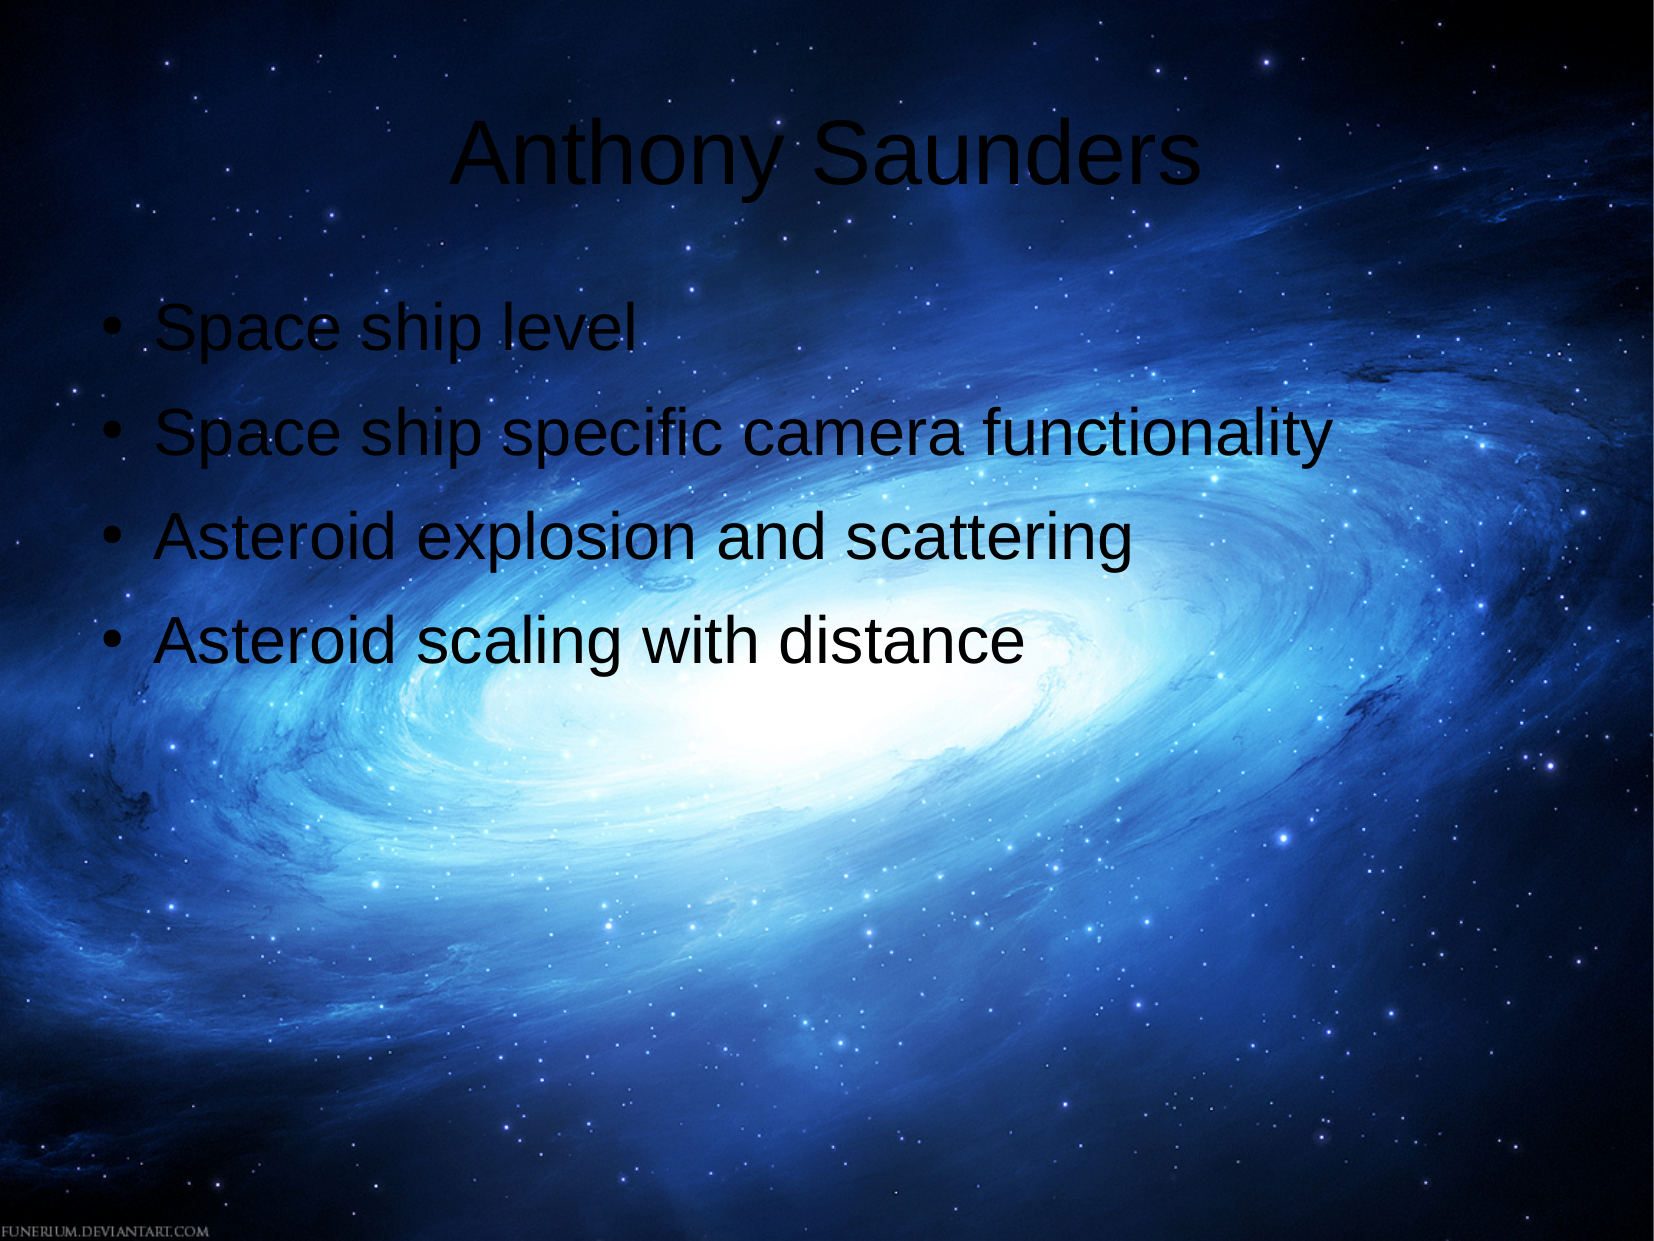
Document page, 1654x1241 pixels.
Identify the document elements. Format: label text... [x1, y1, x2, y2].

list Space ship level Space ship specific camera functionality Asteroid explosion and scattering Asteroid scaling with distance [82, 290, 1571, 1010]
title Anthony Saunders [82, 49, 1571, 257]
picture [0, 0, 1654, 1241]
